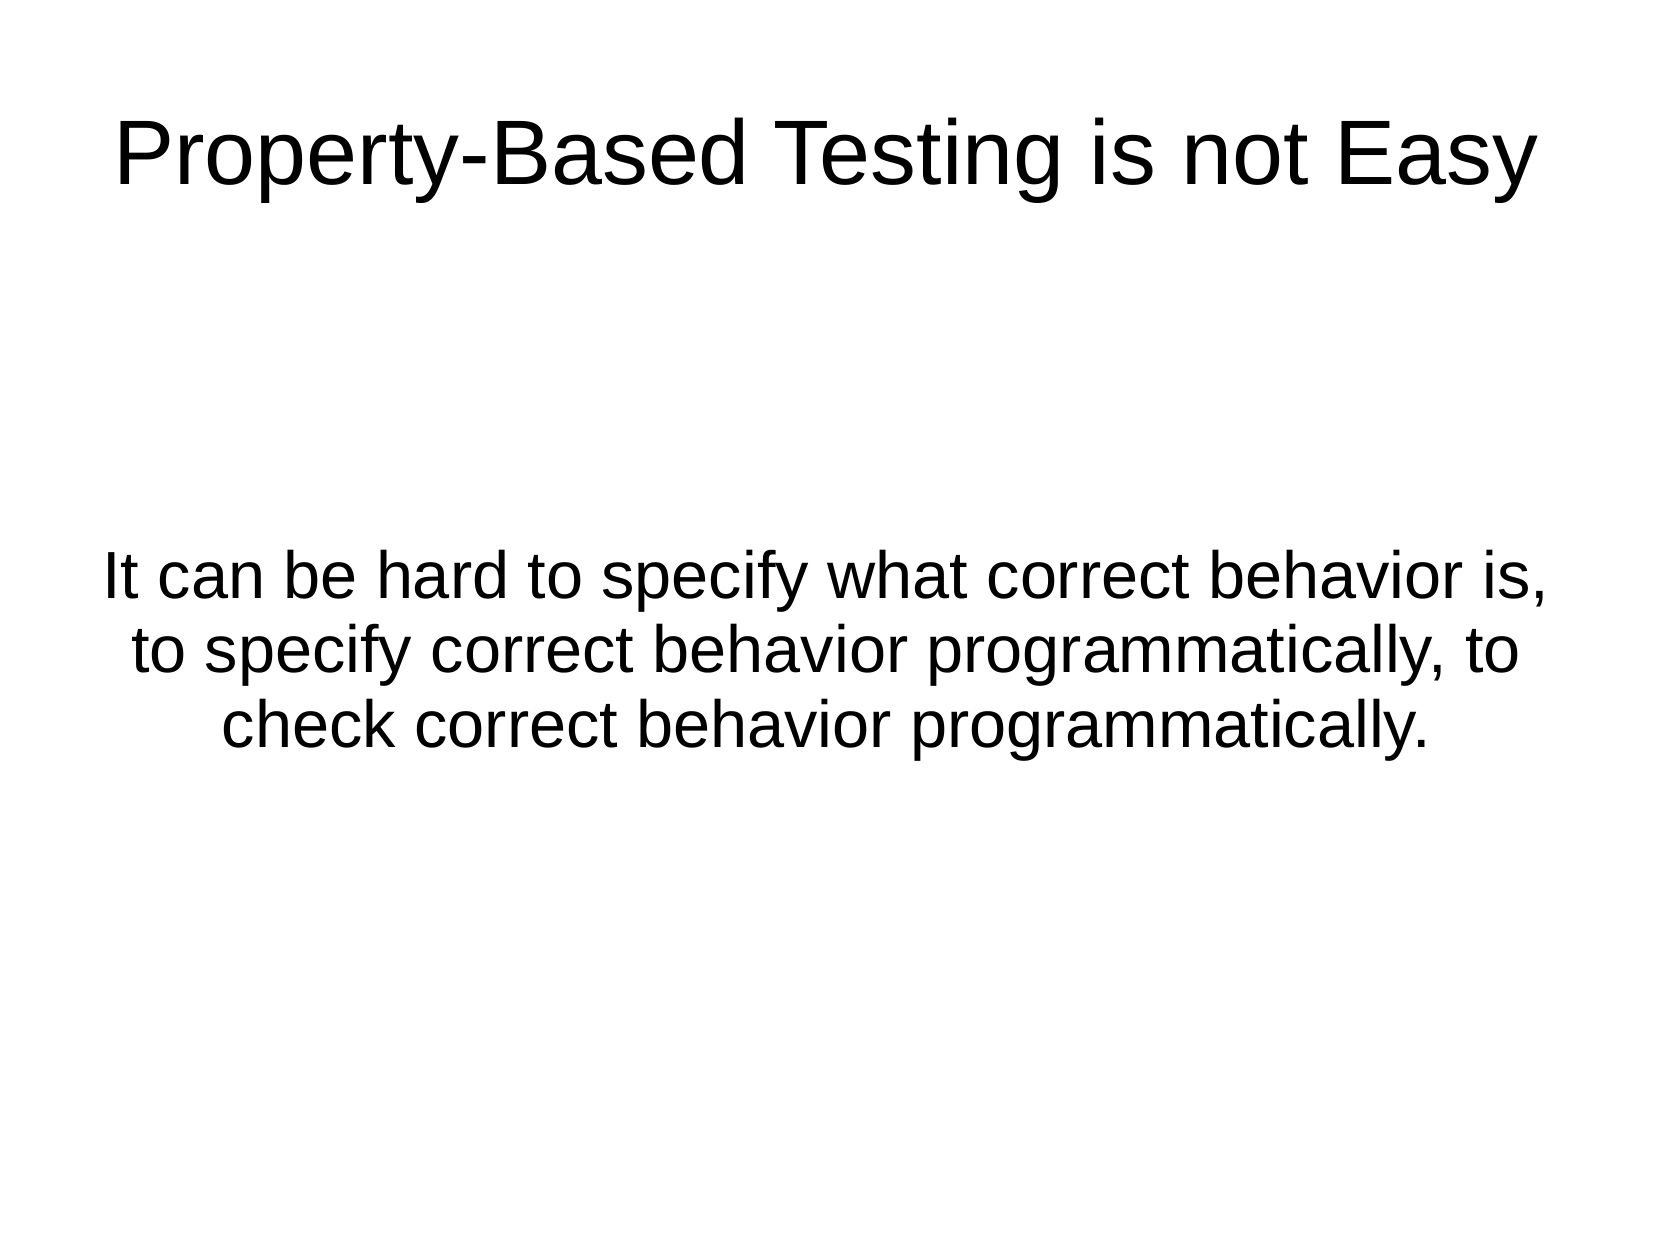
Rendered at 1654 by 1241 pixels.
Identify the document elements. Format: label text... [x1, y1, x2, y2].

text_box It can be hard to specify what correct behavior is, to specify correct behavior programmatically, to check correct behavior programmatically. [82, 290, 1571, 1010]
title Property-Based Testing is not Easy [82, 49, 1571, 257]
